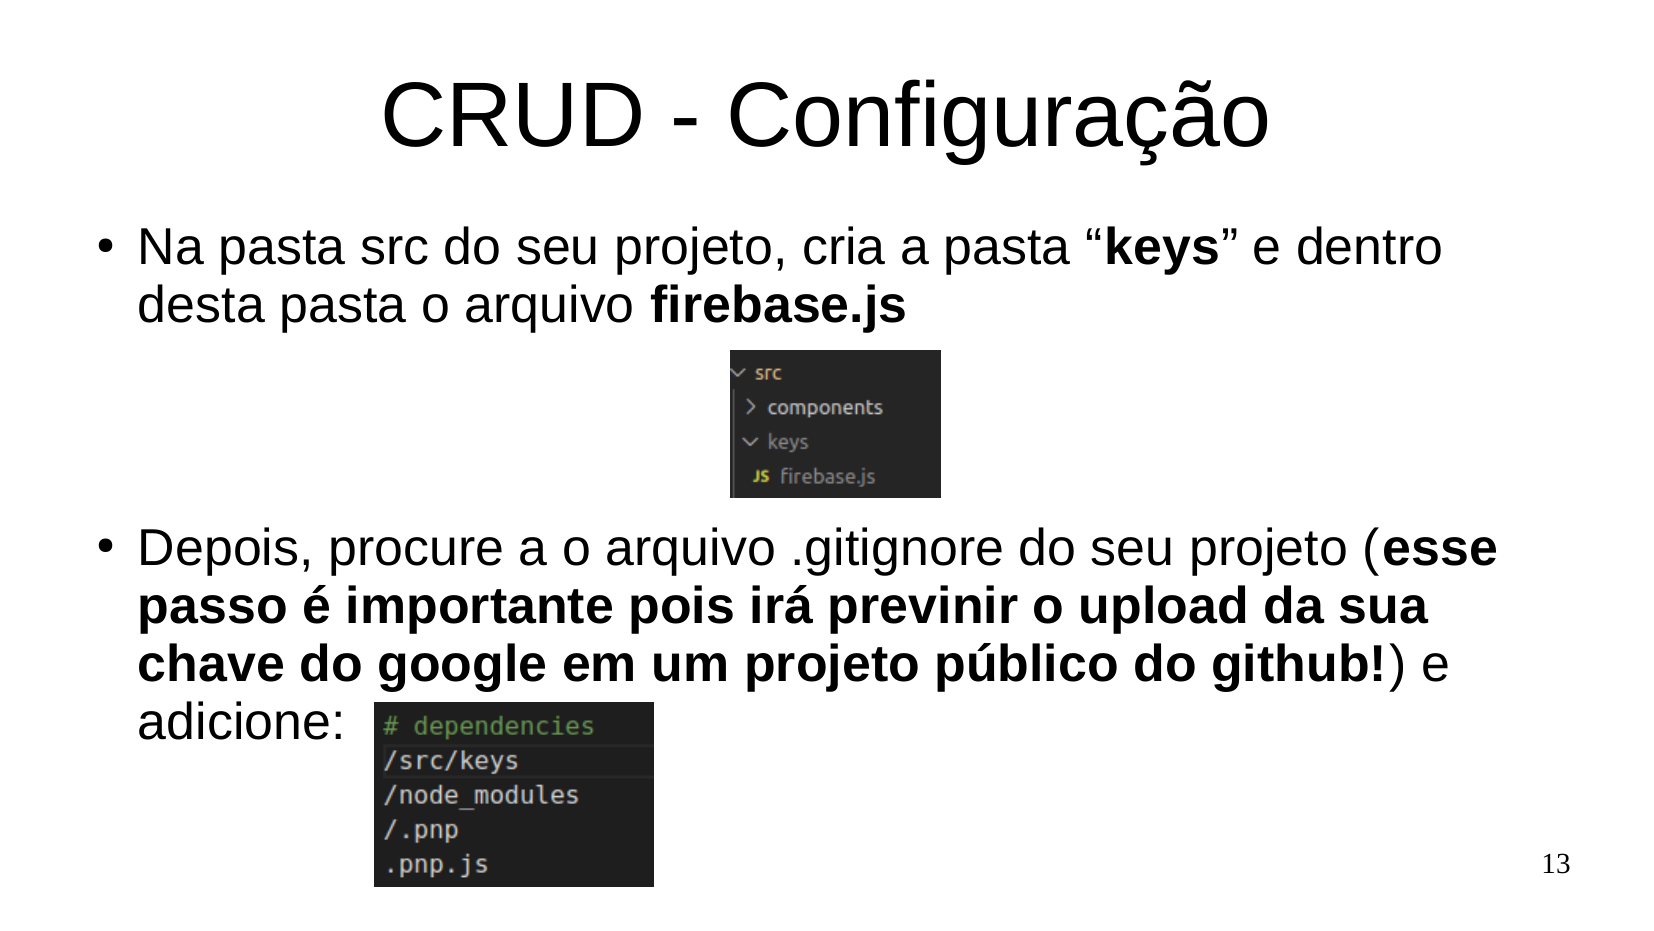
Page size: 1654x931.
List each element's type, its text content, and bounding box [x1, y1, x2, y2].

picture [730, 350, 941, 498]
picture [374, 702, 654, 887]
list Na pasta src do seu projeto, cria a pasta “keys” e dentro desta pasta o arquivo firebase.js Depois, procure a o arquivo .gitignore do seu projeto (esse passo é importante pois irá previnir o upload da sua chave do google em um projeto público do github!) e adicione: [82, 217, 1571, 758]
title CRUD - Configuração [82, 37, 1571, 193]
